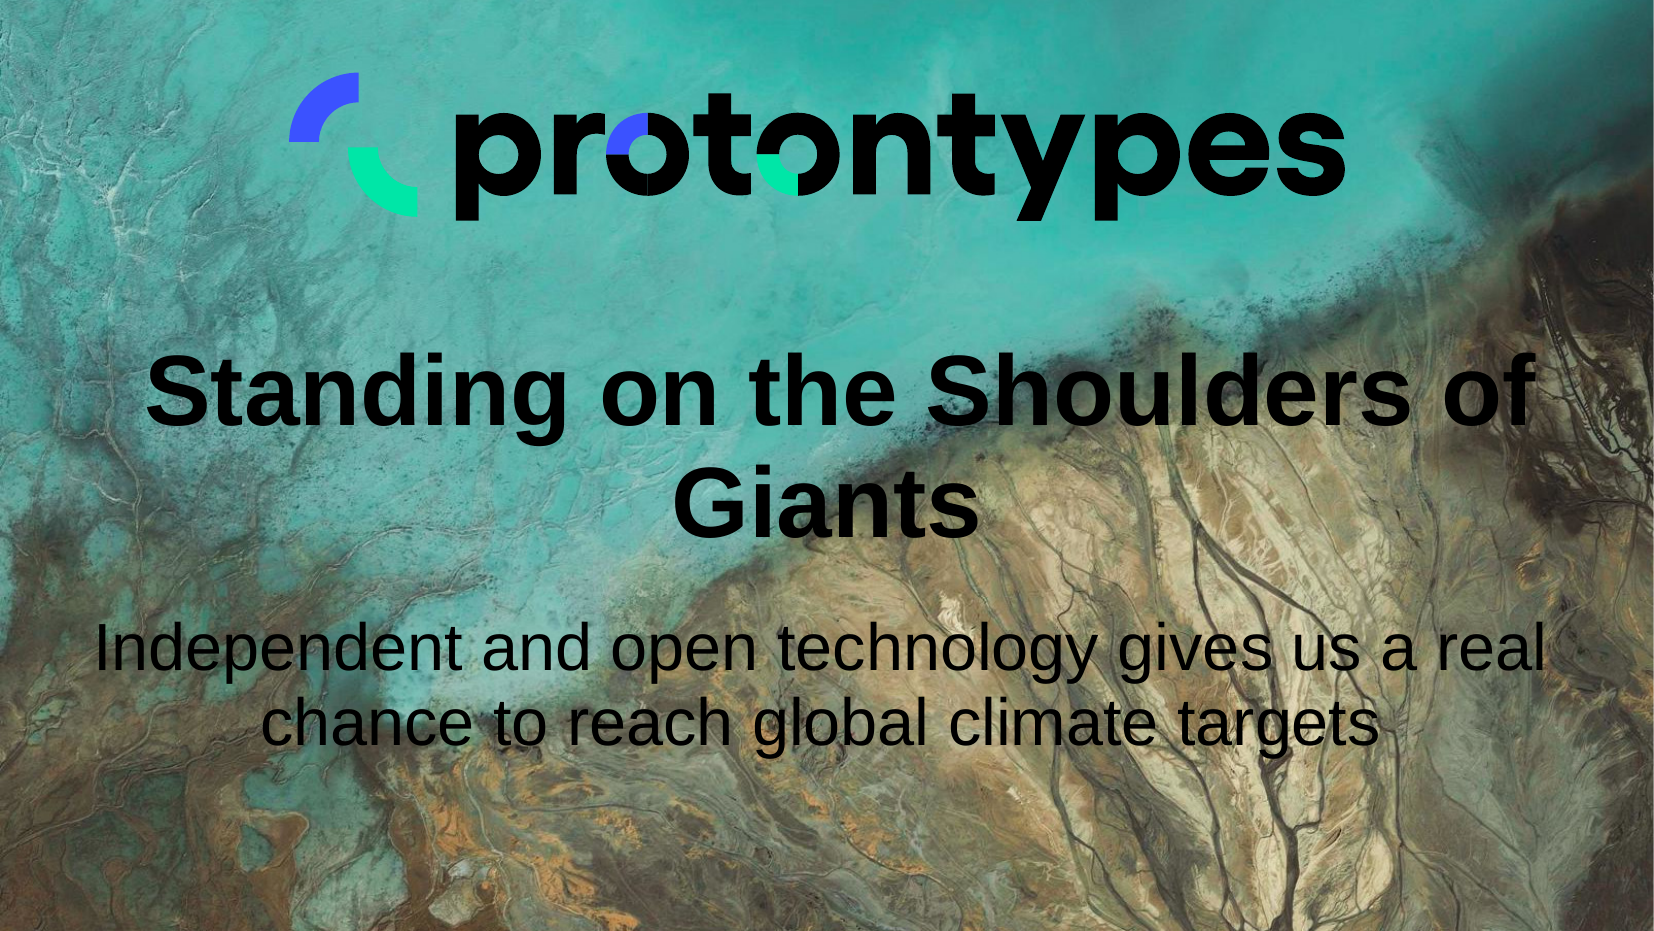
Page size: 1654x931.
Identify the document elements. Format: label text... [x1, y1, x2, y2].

title Standing on the Shoulders of Giants [88, 332, 1565, 562]
subtitle Independent and open technology gives us a real chance to reach global climate targets [76, 610, 1565, 760]
picture [0, 0, 1654, 931]
